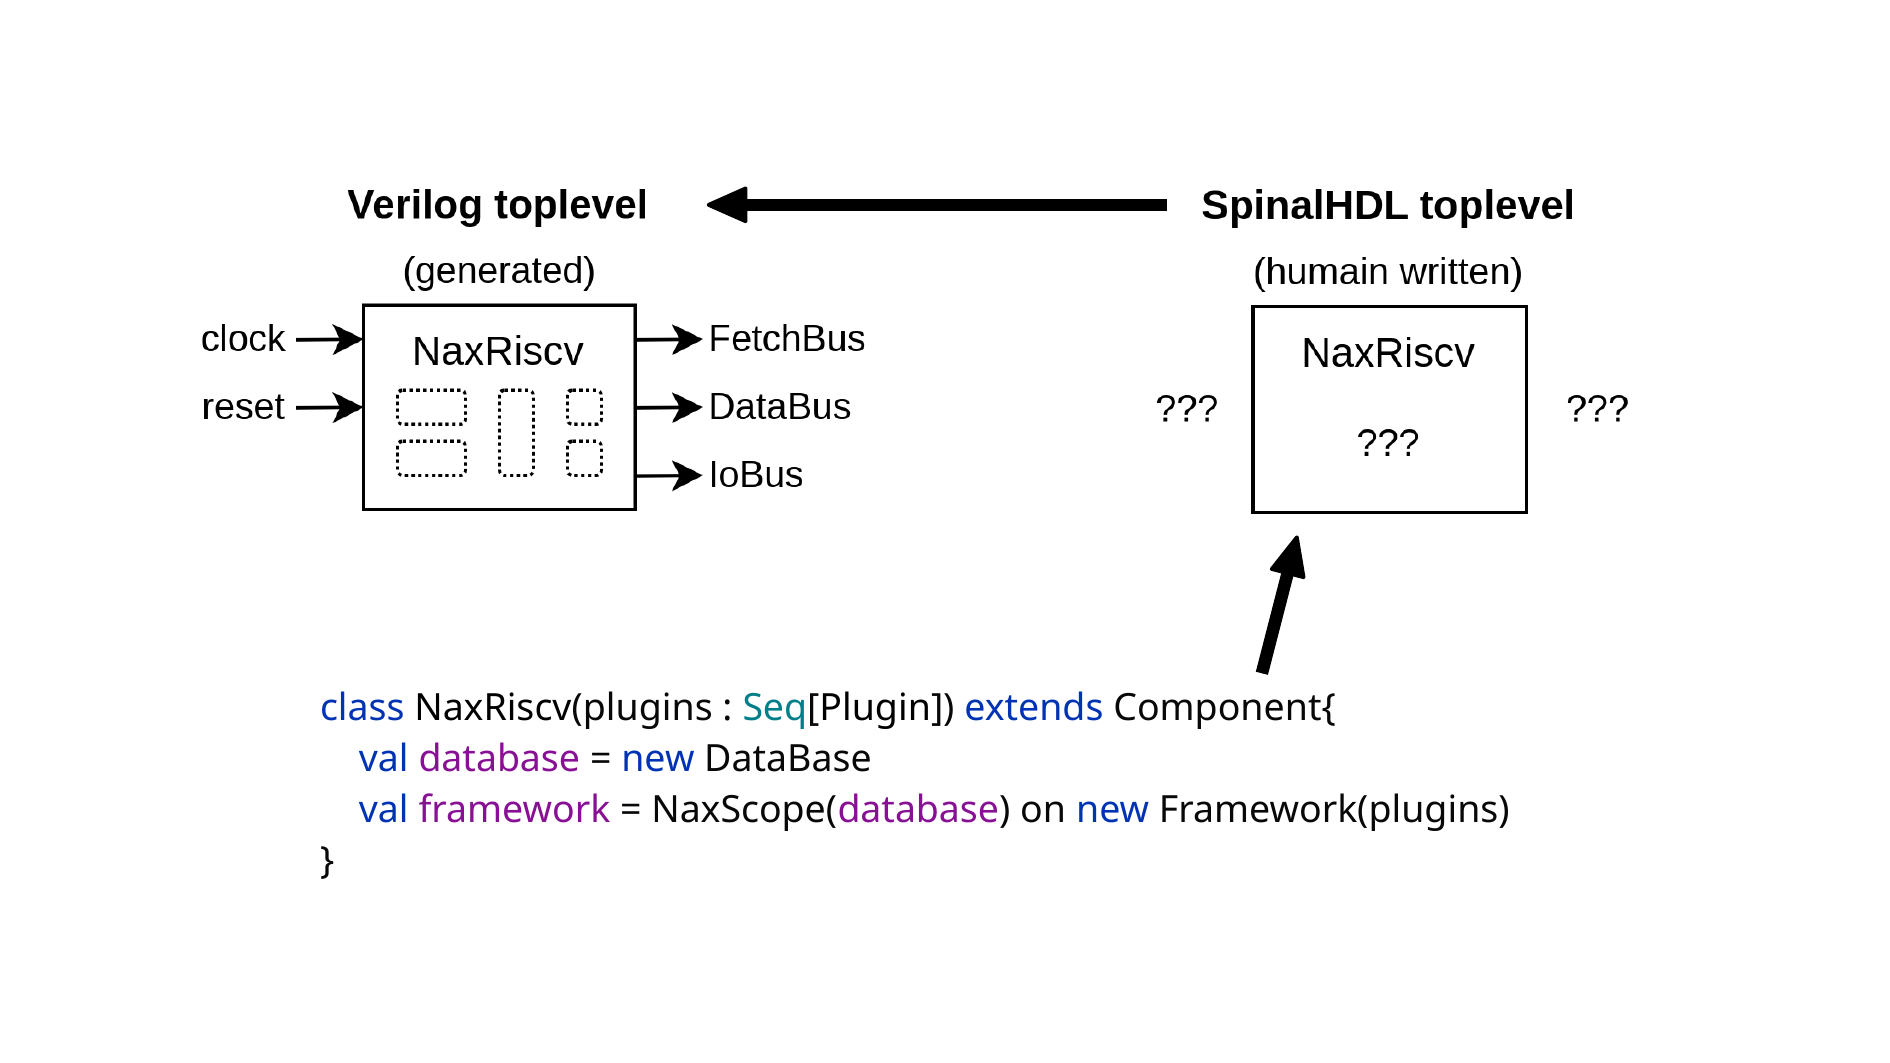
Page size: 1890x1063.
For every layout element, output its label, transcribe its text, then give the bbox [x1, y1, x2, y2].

picture [1114, 133, 1699, 548]
text_box class NaxRiscv(plugins : Seq[Plugin]) extends Component{ val database = new DataBase val framework = NaxScope(database) on new Framework(plugins) } [305, 673, 1704, 863]
picture [141, 133, 908, 548]
